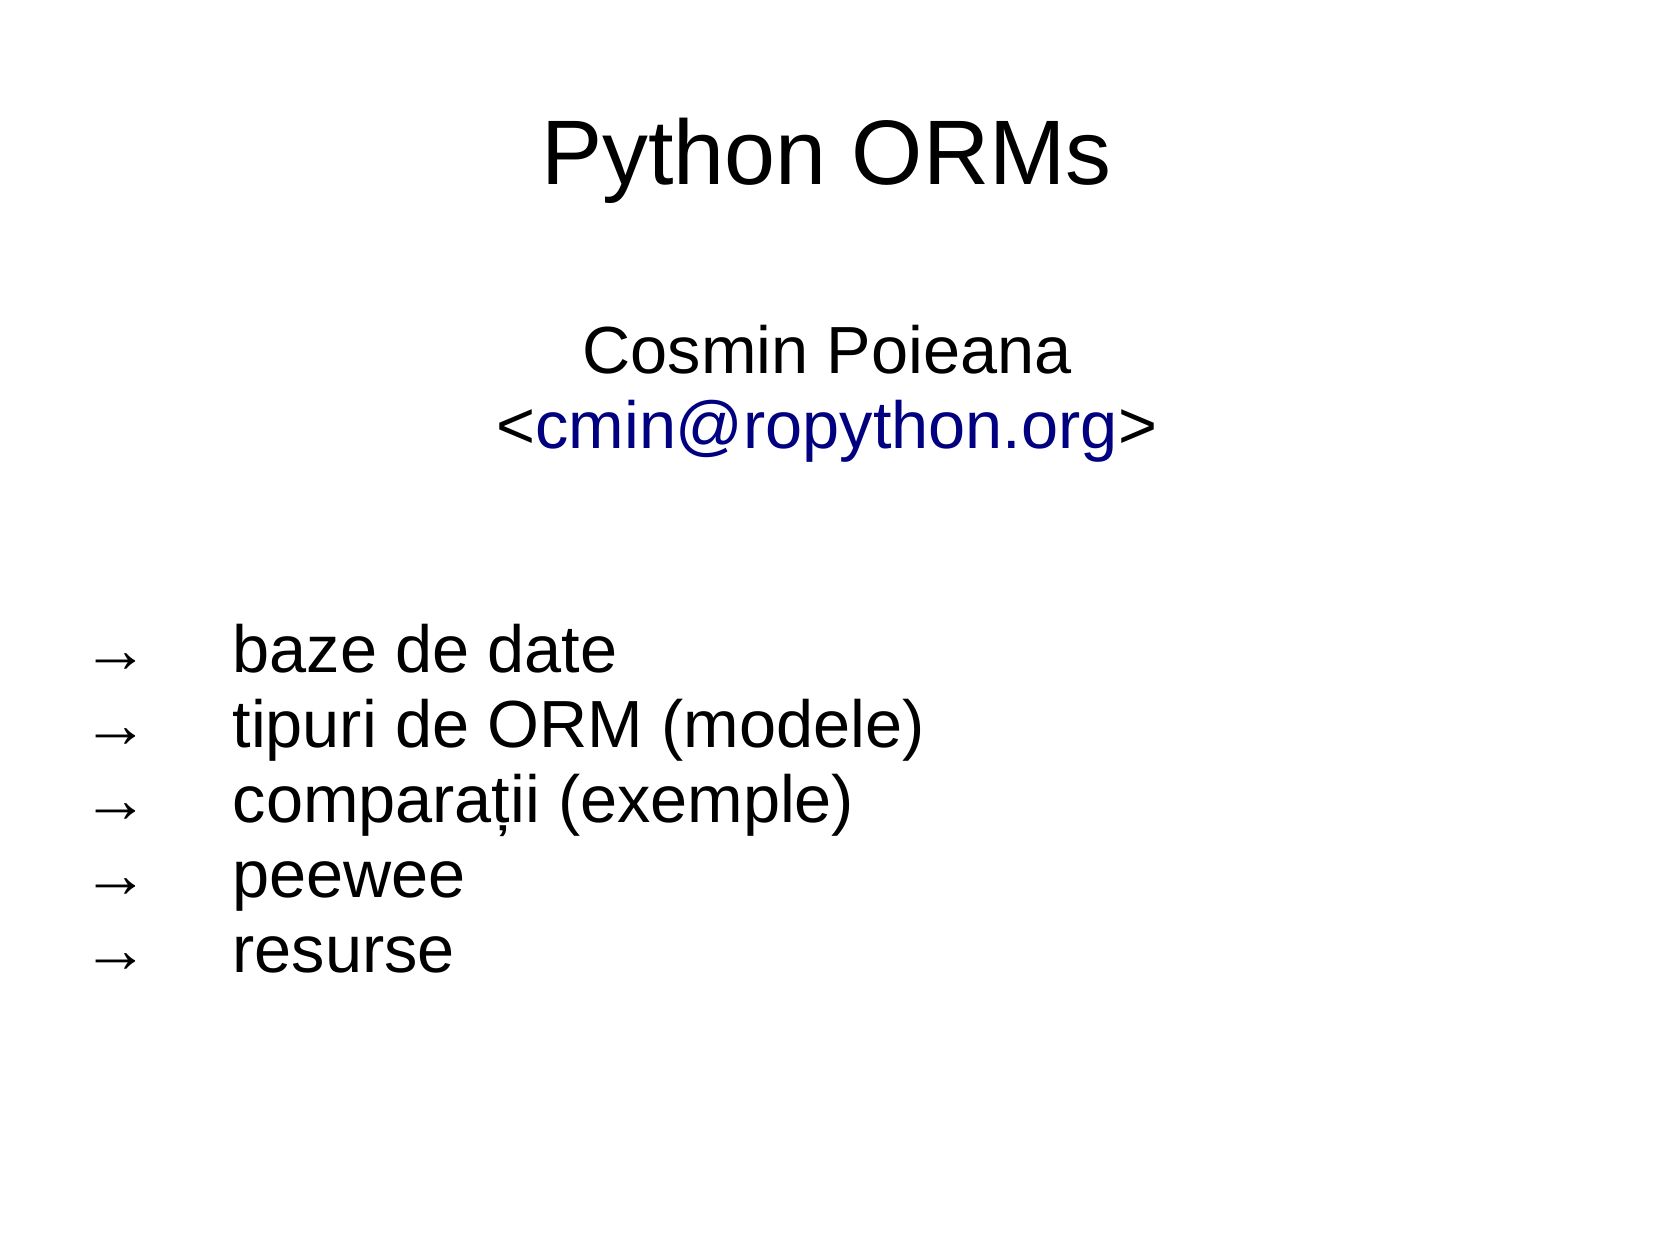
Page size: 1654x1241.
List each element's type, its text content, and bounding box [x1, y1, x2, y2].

subtitle Cosmin Poieana <cmin@ropython.org> → baze de date → tipuri de ORM (modele) → comparații (exemple) → peewee → resurse [82, 290, 1571, 1010]
title Python ORMs [82, 49, 1571, 257]
